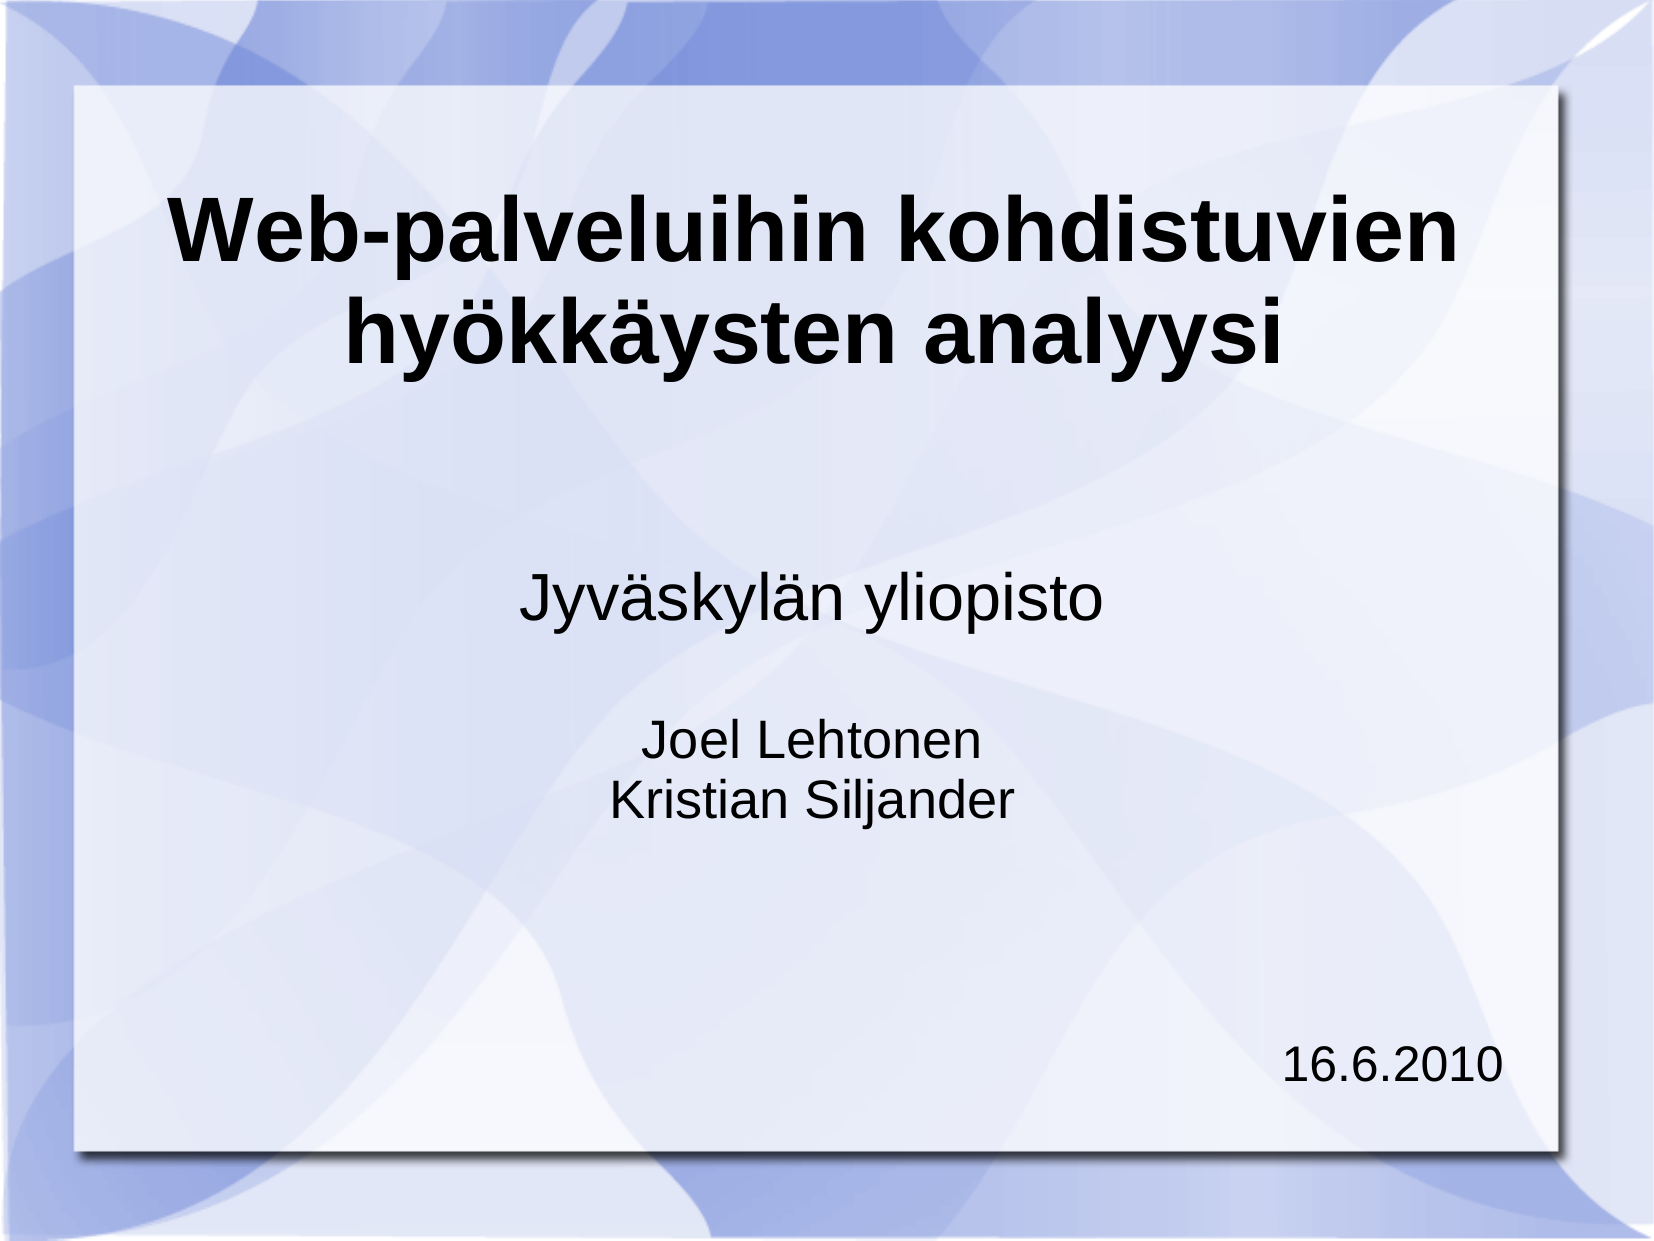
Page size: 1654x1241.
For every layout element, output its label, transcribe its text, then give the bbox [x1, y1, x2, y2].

picture [0, 0, 1654, 1241]
subtitle Jyväskylän yliopisto Joel Lehtonen Kristian Siljander [178, 364, 1447, 1147]
text_box 16.6.2010 [1281, 1036, 1505, 1093]
title Web-palveluihin kohdistuvien hyökkäysten analyysi [88, 177, 1542, 385]
